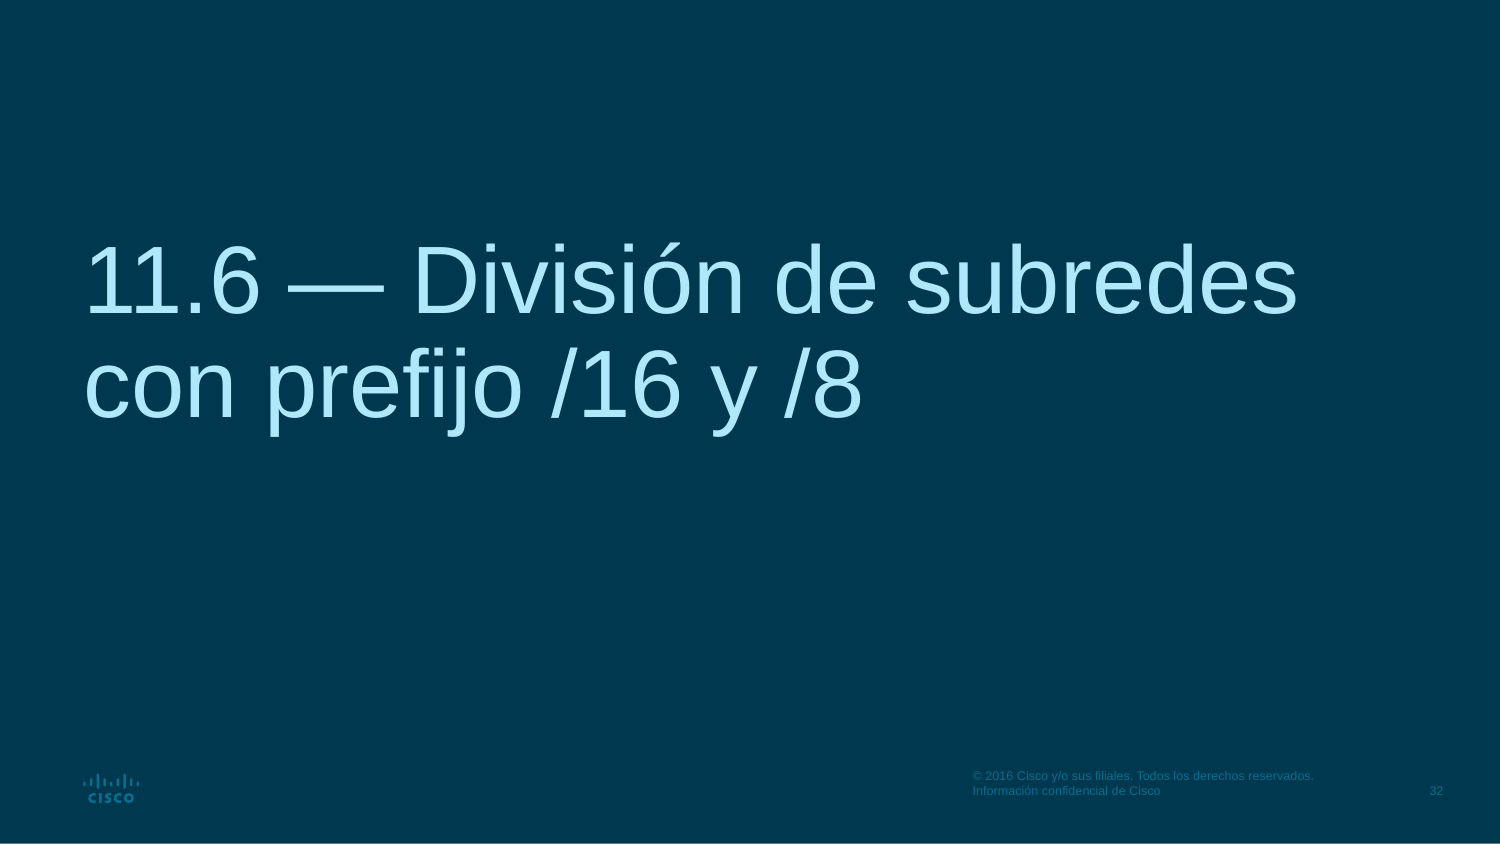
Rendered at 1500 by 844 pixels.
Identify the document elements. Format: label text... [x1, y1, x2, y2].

title 11.6 — División de subredes con prefijo /16 y /8 [68, 293, 1356, 446]
